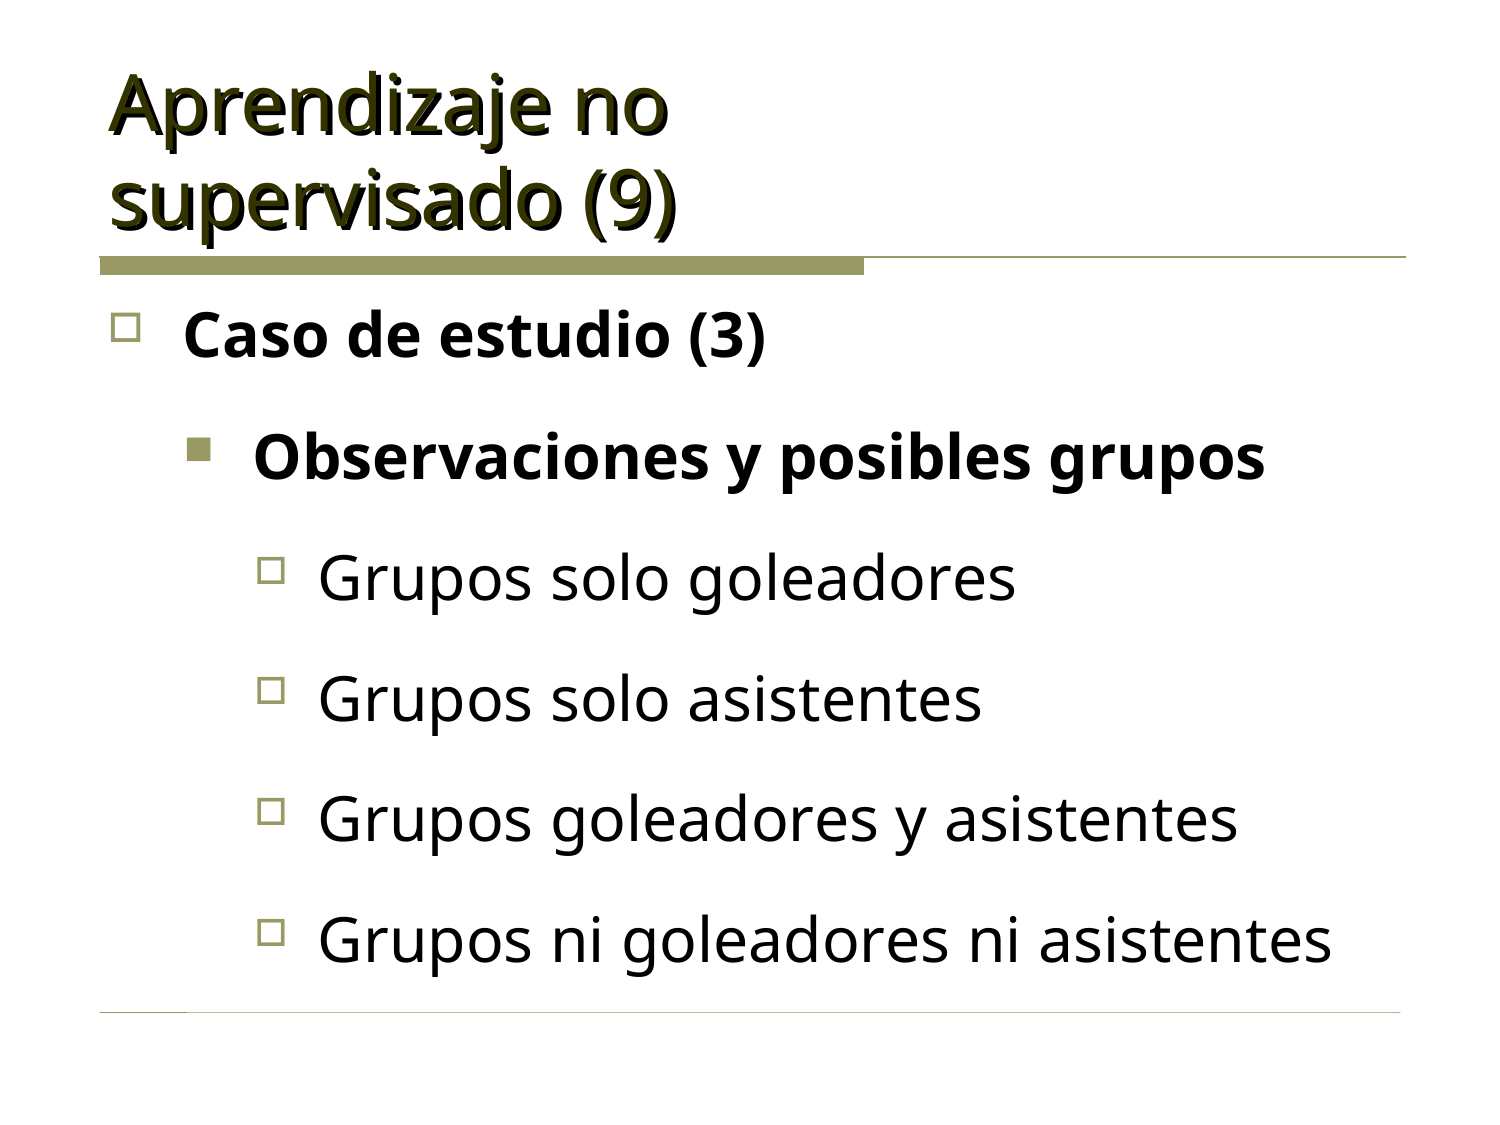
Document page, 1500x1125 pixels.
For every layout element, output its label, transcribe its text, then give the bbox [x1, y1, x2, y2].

title Aprendizaje no supervisado (9) [94, 50, 1407, 250]
list Caso de estudio (3) Observaciones y posibles grupos Grupos solo goleadores Grupos solo asistentes Grupos goleadores y asistentes Grupos ni goleadores ni asistentes [92, 287, 1353, 1013]
